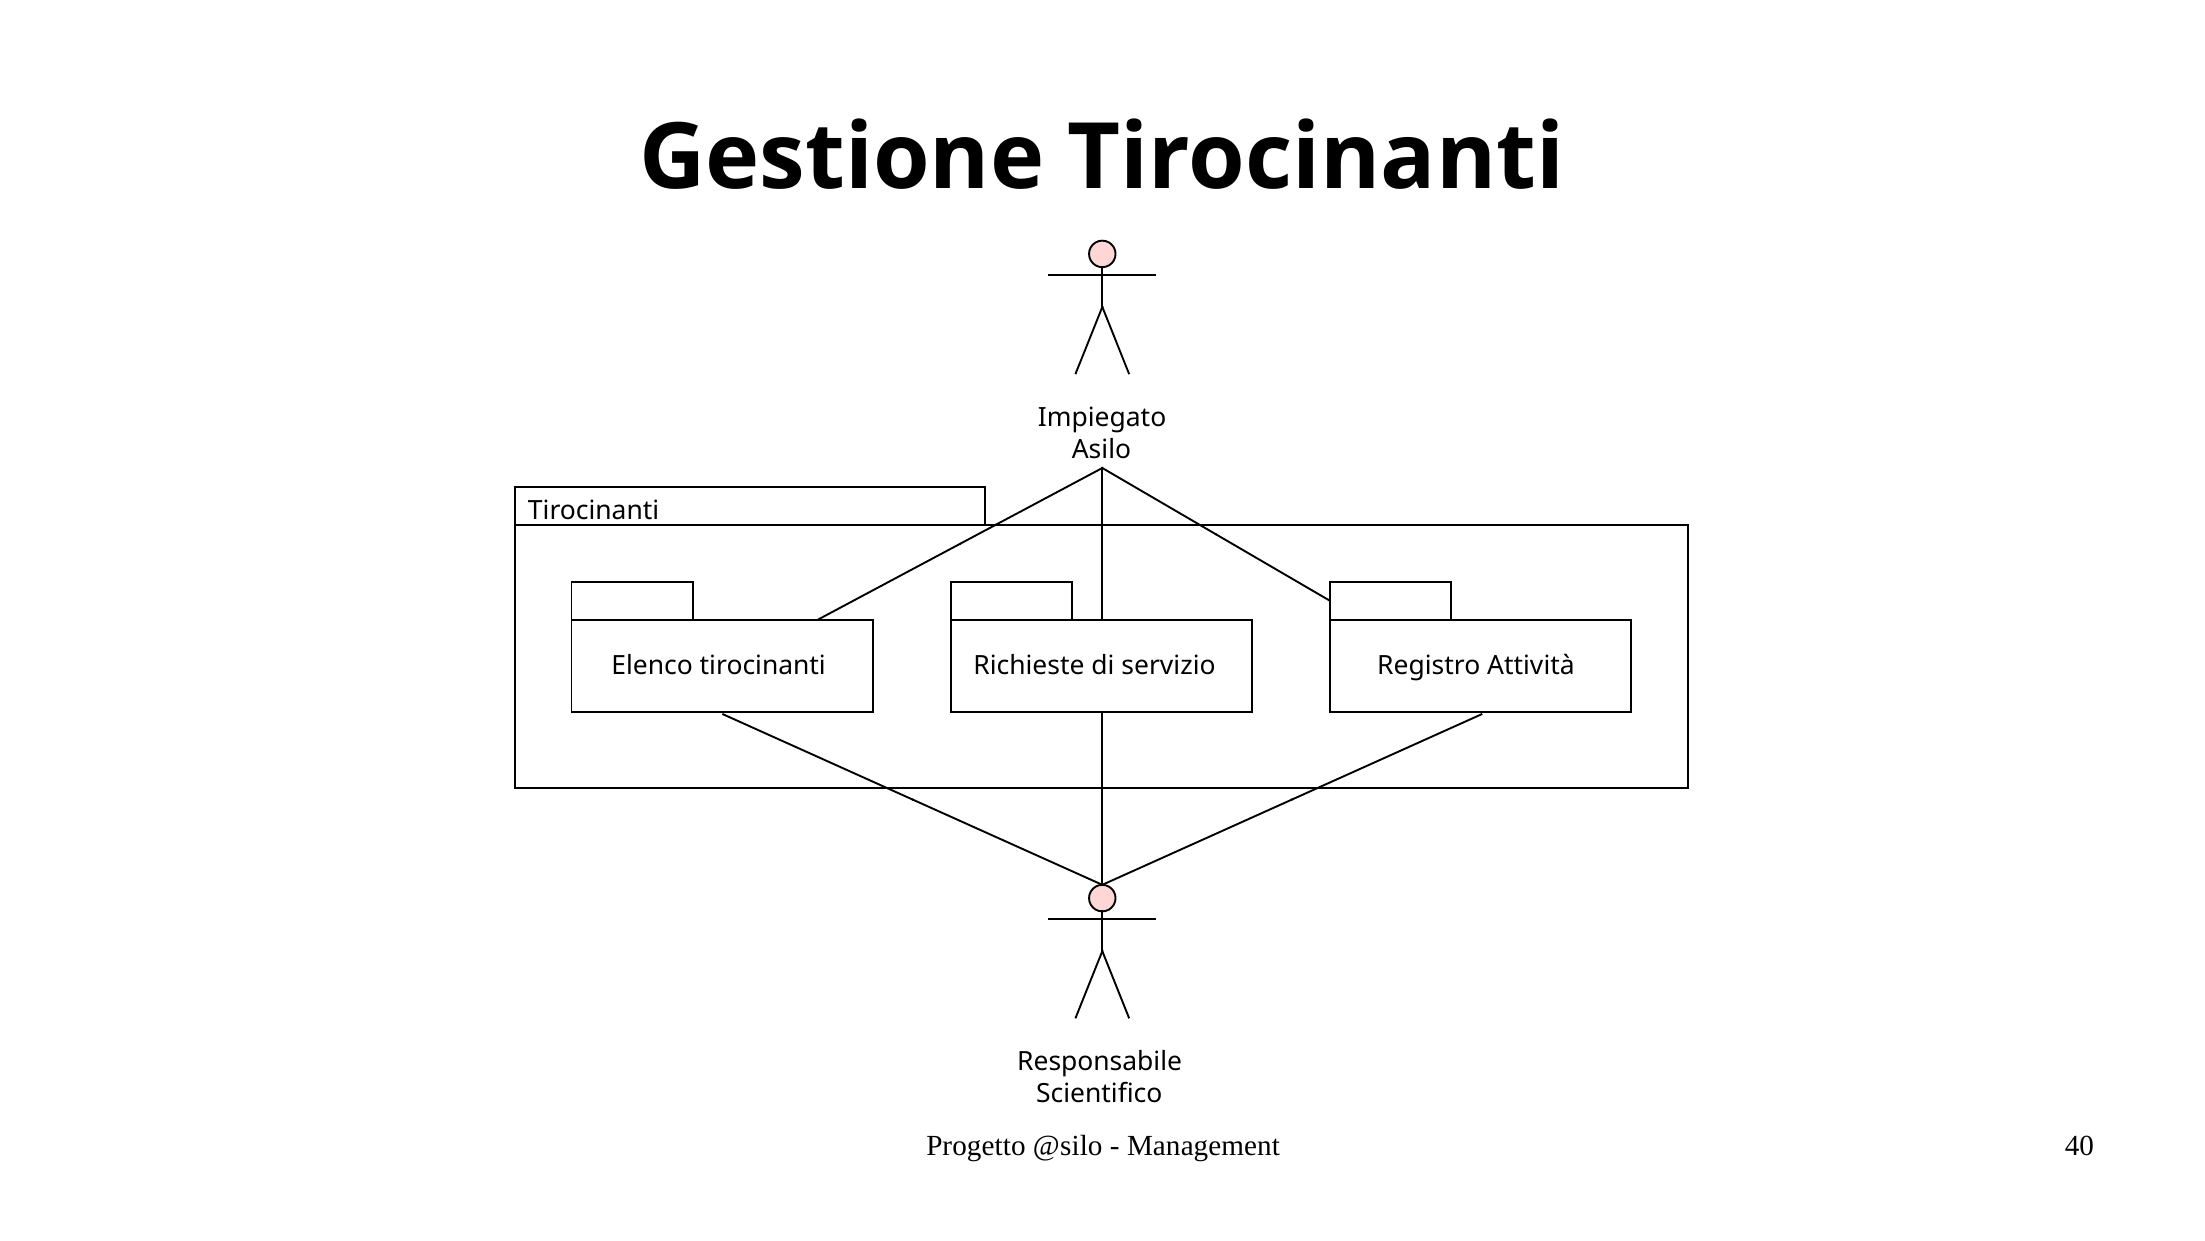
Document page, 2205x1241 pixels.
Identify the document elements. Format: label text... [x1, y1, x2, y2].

title Gestione Tirocinanti [110, 49, 2095, 257]
picture [475, 201, 1729, 1189]
